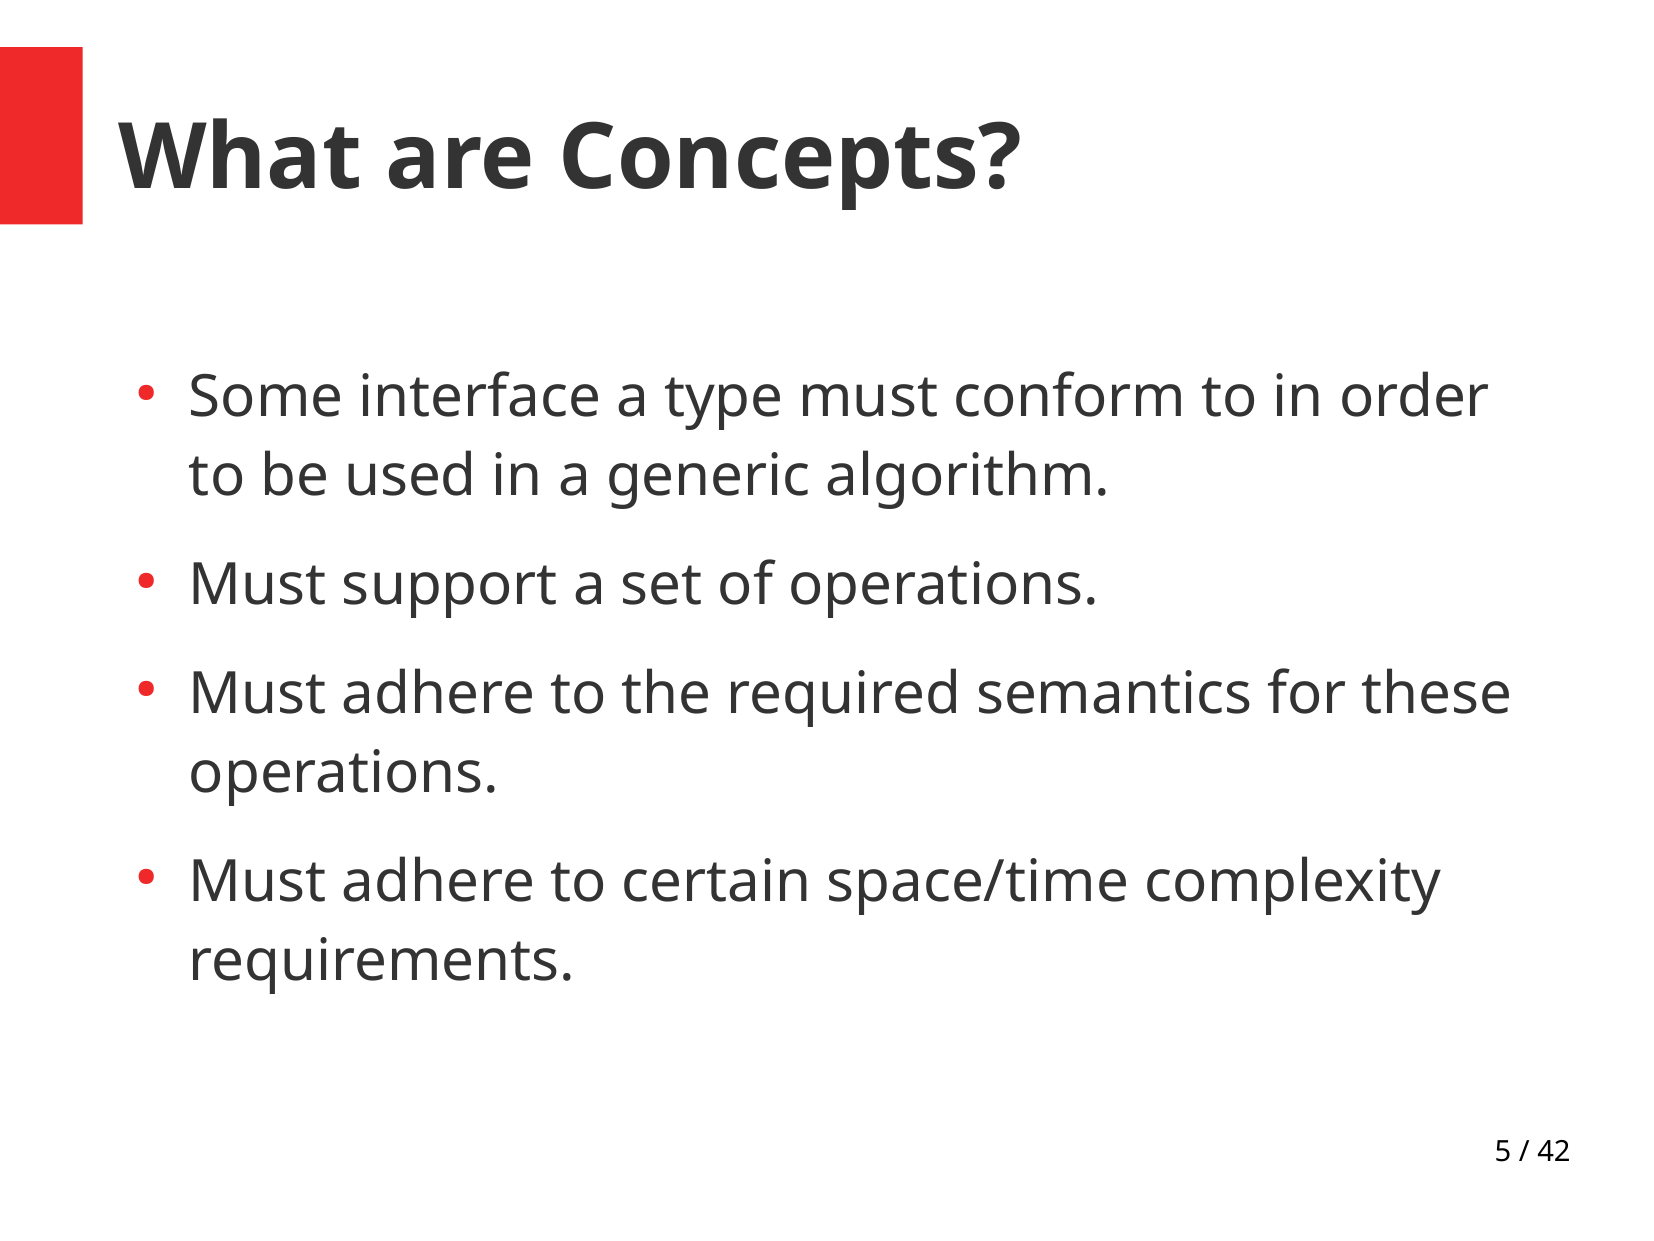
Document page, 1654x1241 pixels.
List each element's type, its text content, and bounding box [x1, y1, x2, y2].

list Some interface a type must conform to in order to be used in a generic algorithm. Must support a set of operations. Must adhere to the required semantics for these operations. Must adhere to certain space/time complexity requirements. [118, 354, 1536, 1074]
title What are Concepts? [118, 49, 1571, 257]
